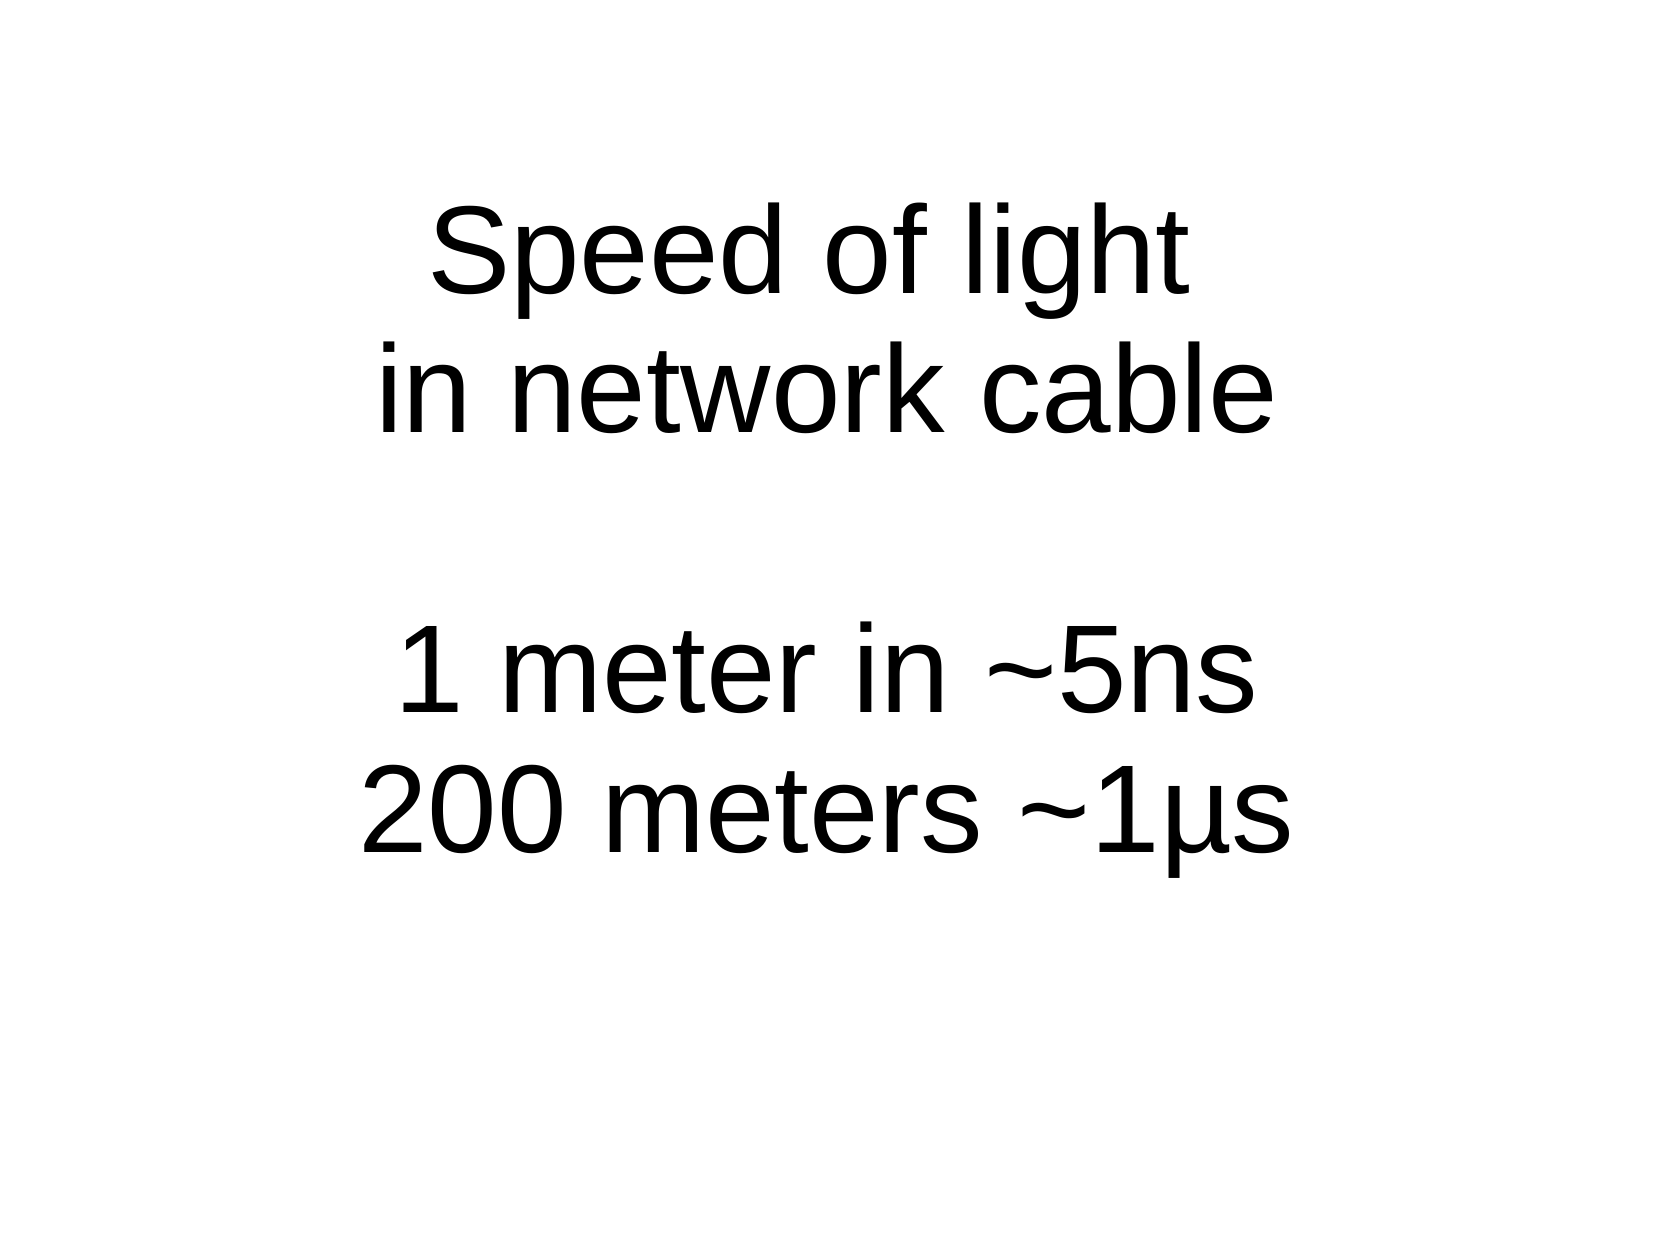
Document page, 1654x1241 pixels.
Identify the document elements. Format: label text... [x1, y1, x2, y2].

subtitle Speed of light in network cable 1 meter in ~5ns 200 meters ~1µs [82, 49, 1571, 1010]
